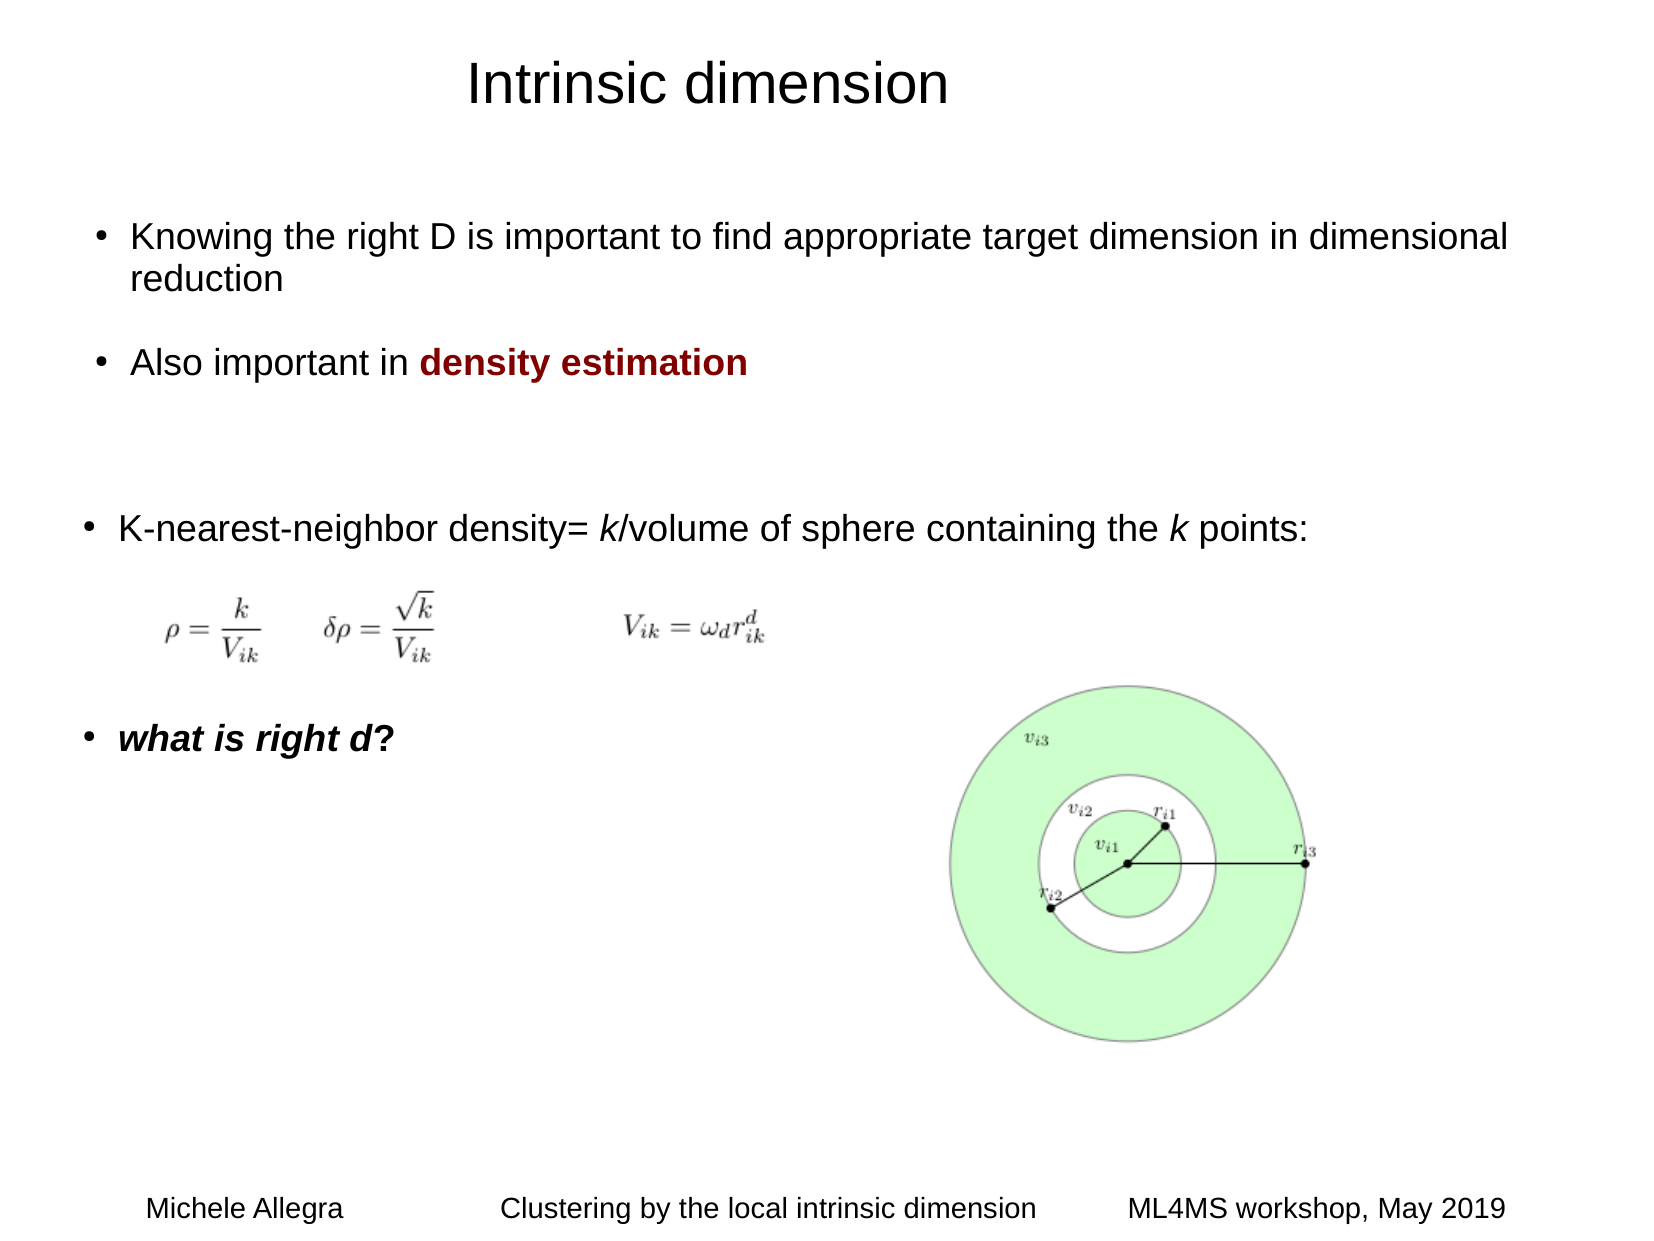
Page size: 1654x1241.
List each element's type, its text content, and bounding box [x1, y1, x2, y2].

subtitle K-nearest-neighbor density= k/volume of sphere containing the k points: what is right d? [82, 150, 1571, 1159]
text_box Knowing the right D is important to find appropriate target dimension in dimensional reduction Also important in density estimation [94, 152, 1583, 405]
title Michele Allegra Clustering by the local intrinsic dimension ML4MS workshop, May 2019 [82, 1171, 1571, 1241]
picture [868, 642, 1373, 1090]
picture [124, 585, 463, 675]
picture [610, 586, 789, 670]
title Intrinsic dimension [82, 32, 1335, 136]
